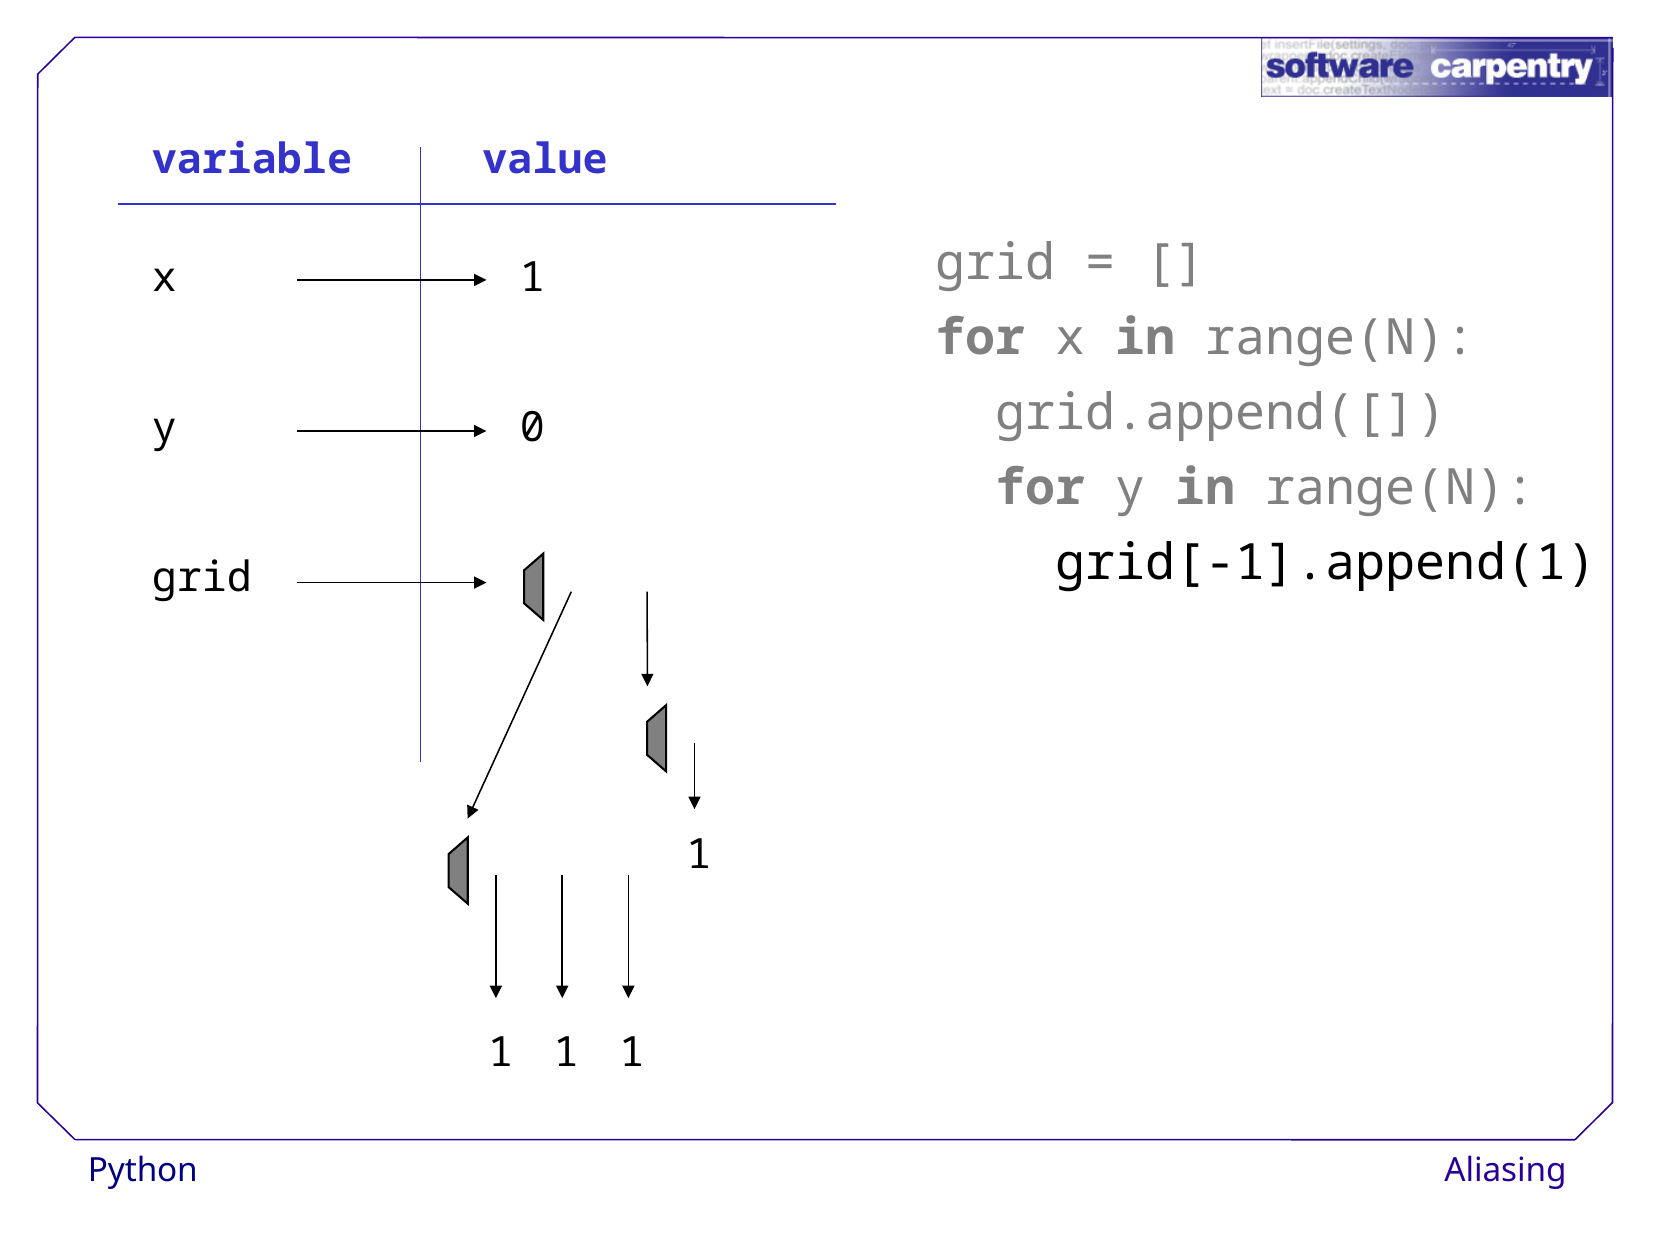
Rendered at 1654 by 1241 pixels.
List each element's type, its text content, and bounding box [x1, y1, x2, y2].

text_box 1 0 [505, 242, 770, 470]
table_header [609, 554, 674, 620]
text_box value [467, 128, 733, 205]
table_header [533, 838, 599, 904]
table_header [468, 838, 533, 904]
table_header [797, 819, 863, 885]
text_box [524, 553, 544, 620]
table_header 1 [666, 819, 732, 885]
text_box [647, 705, 667, 772]
table_header [599, 838, 665, 904]
table_header [544, 554, 609, 620]
table_header [666, 705, 732, 771]
table_header 1 [599, 1017, 665, 1083]
table_header 1 [533, 1017, 599, 1083]
text_box grid = [] for x in range(N): grid.append([]) for y in range(N): grid[-1].append(1) [921, 206, 1517, 696]
text_box x y grid [137, 242, 402, 762]
text_box [448, 837, 468, 904]
table_header [732, 819, 797, 885]
picture [1261, 39, 1613, 97]
table_header 1 [468, 1017, 533, 1083]
text_box variable [137, 128, 402, 205]
